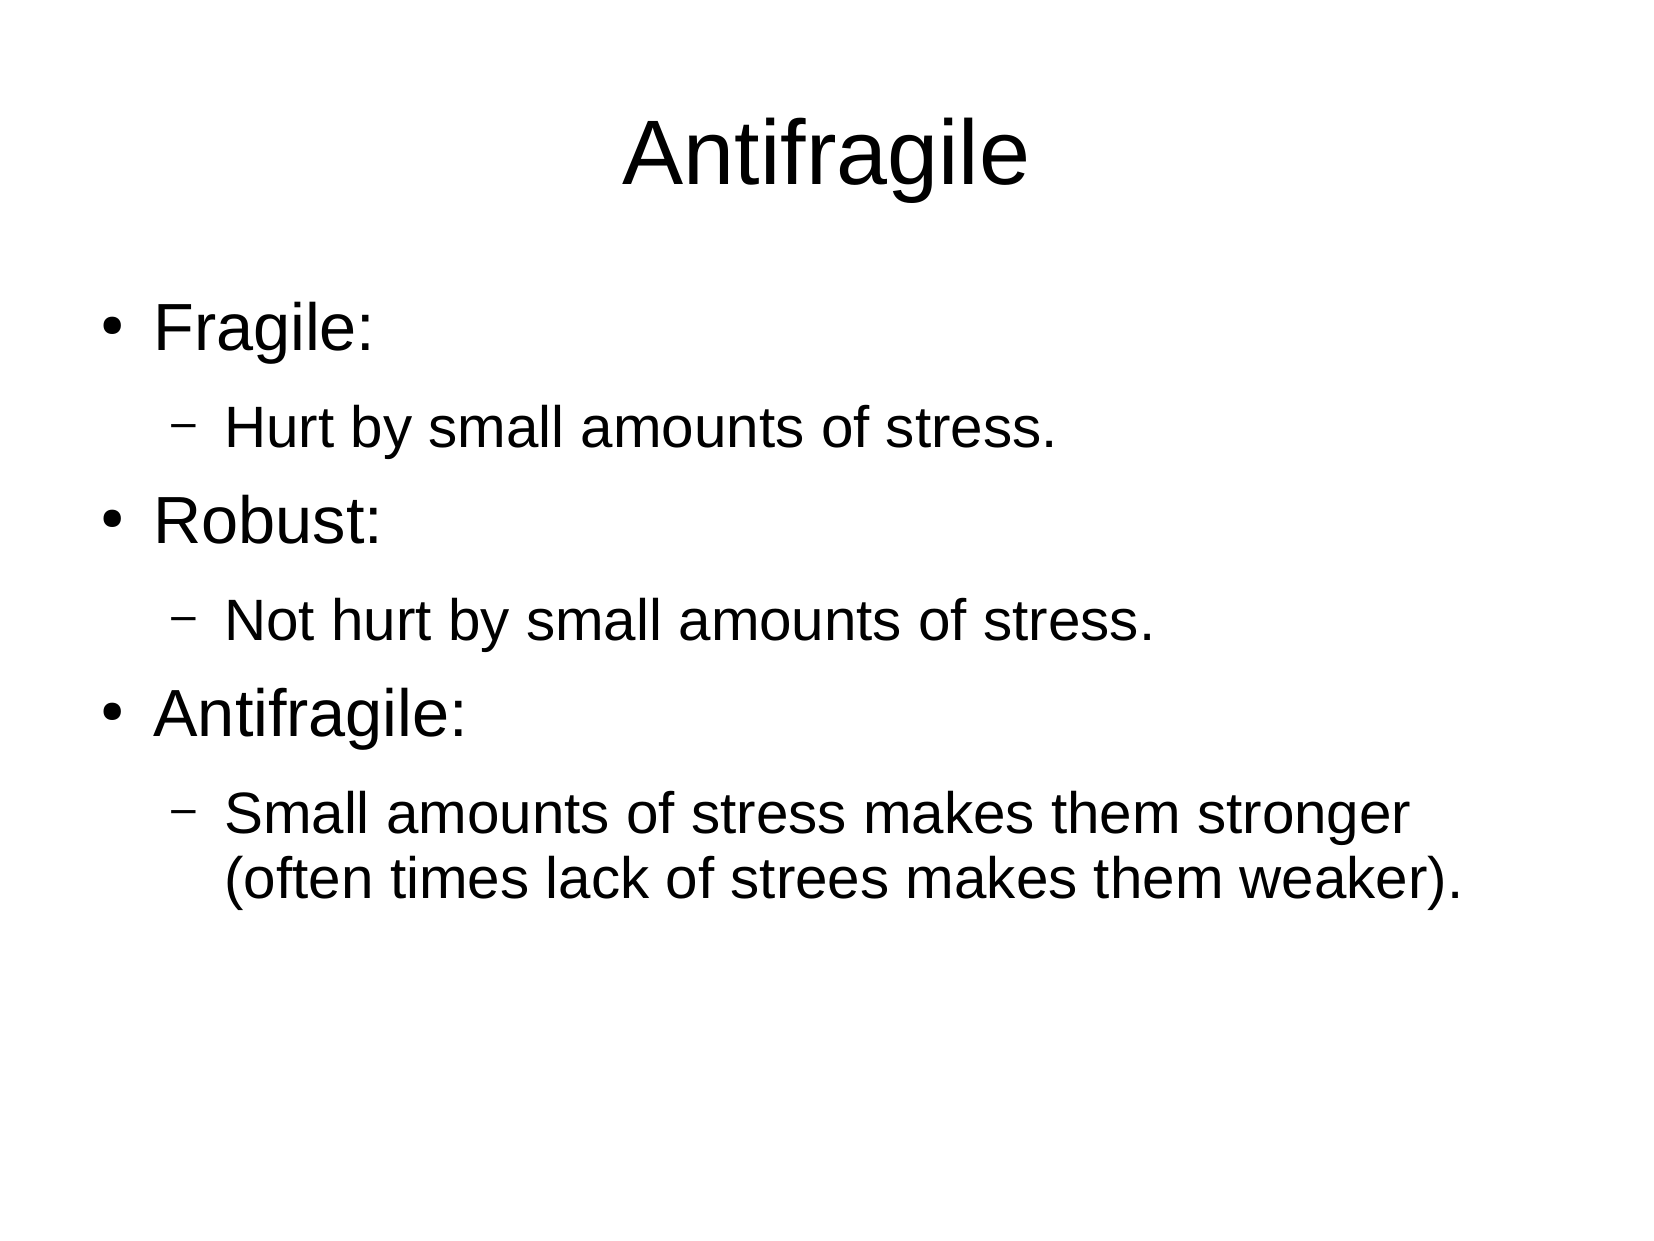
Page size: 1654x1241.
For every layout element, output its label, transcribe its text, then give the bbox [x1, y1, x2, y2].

list Fragile: Hurt by small amounts of stress. Robust: Not hurt by small amounts of stress. Antifragile: Small amounts of stress makes them stronger (often times lack of strees makes them weaker). [82, 290, 1571, 1010]
title Antifragile [82, 49, 1571, 257]
